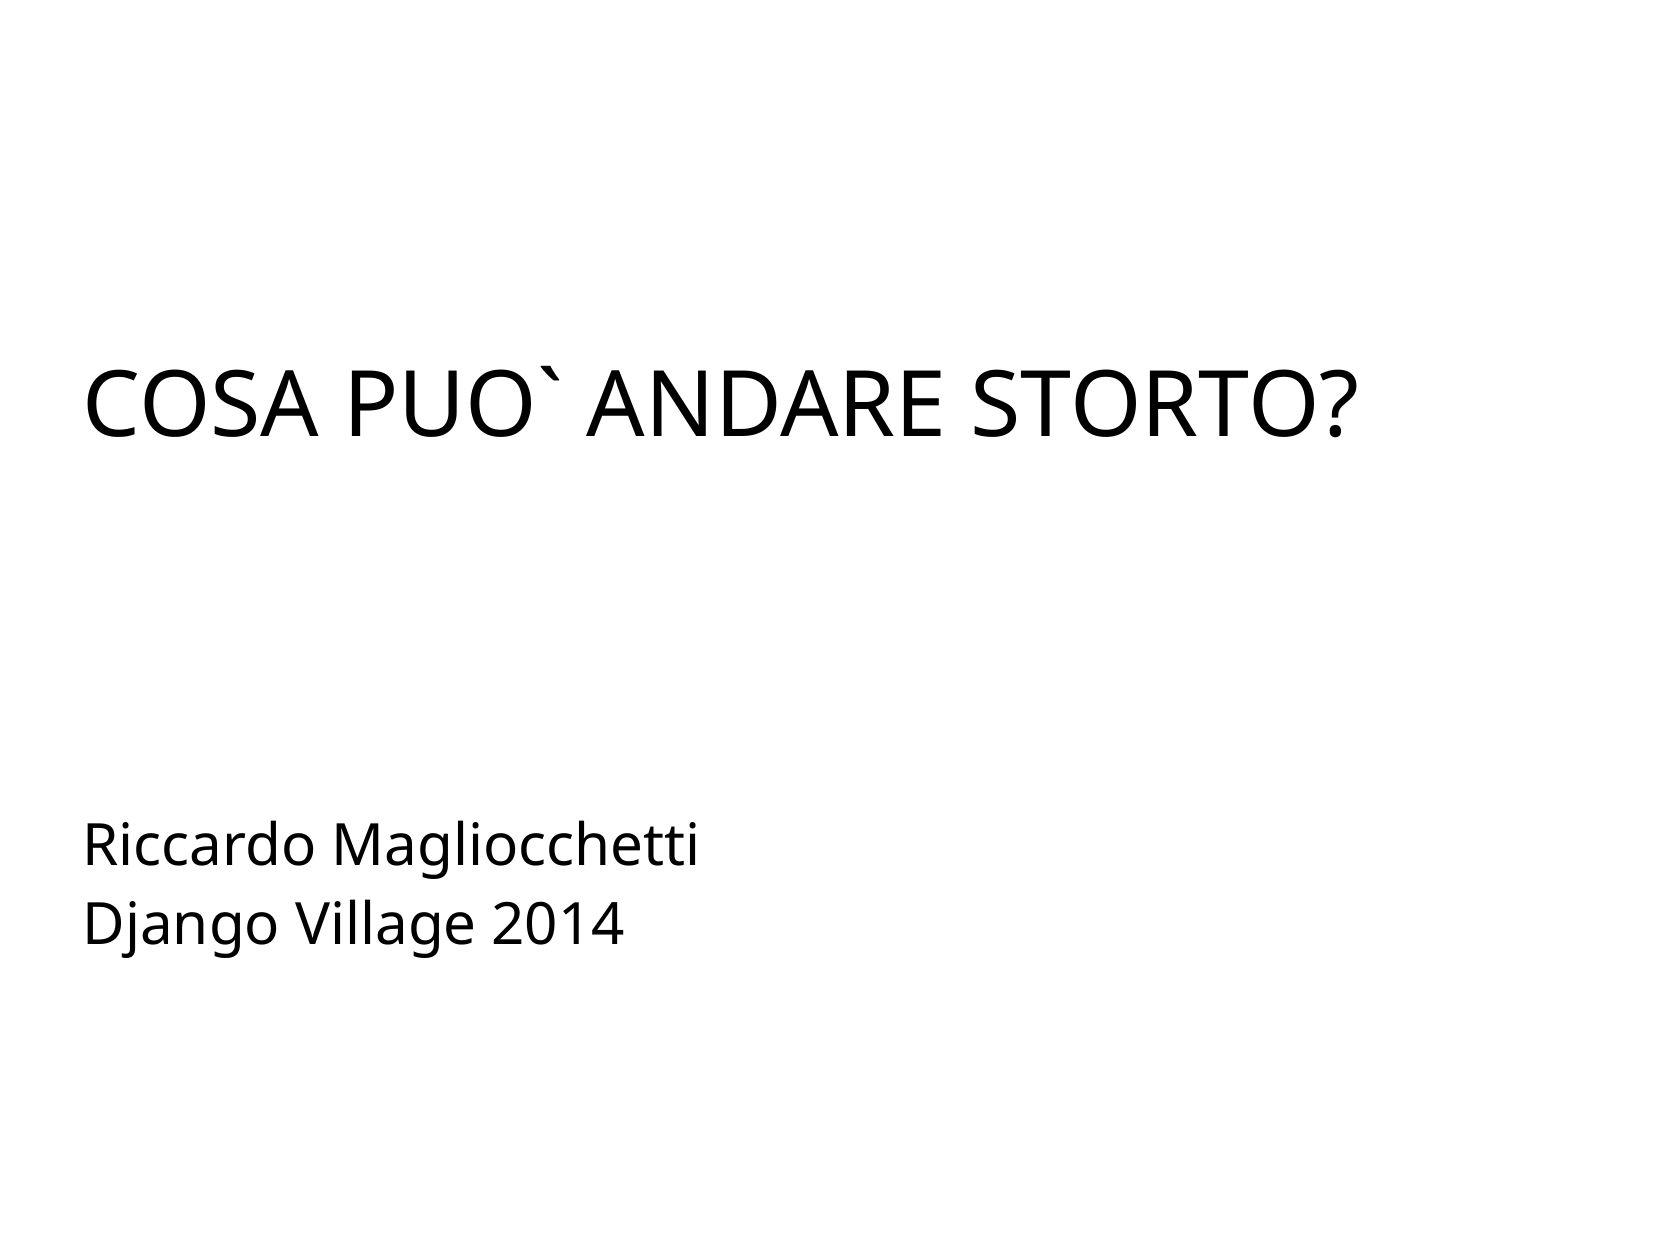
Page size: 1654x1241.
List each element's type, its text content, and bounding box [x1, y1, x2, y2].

subtitle COSA PUO` ANDARE STORTO? Riccardo Magliocchetti Django Village 2014 [82, 290, 1571, 1010]
